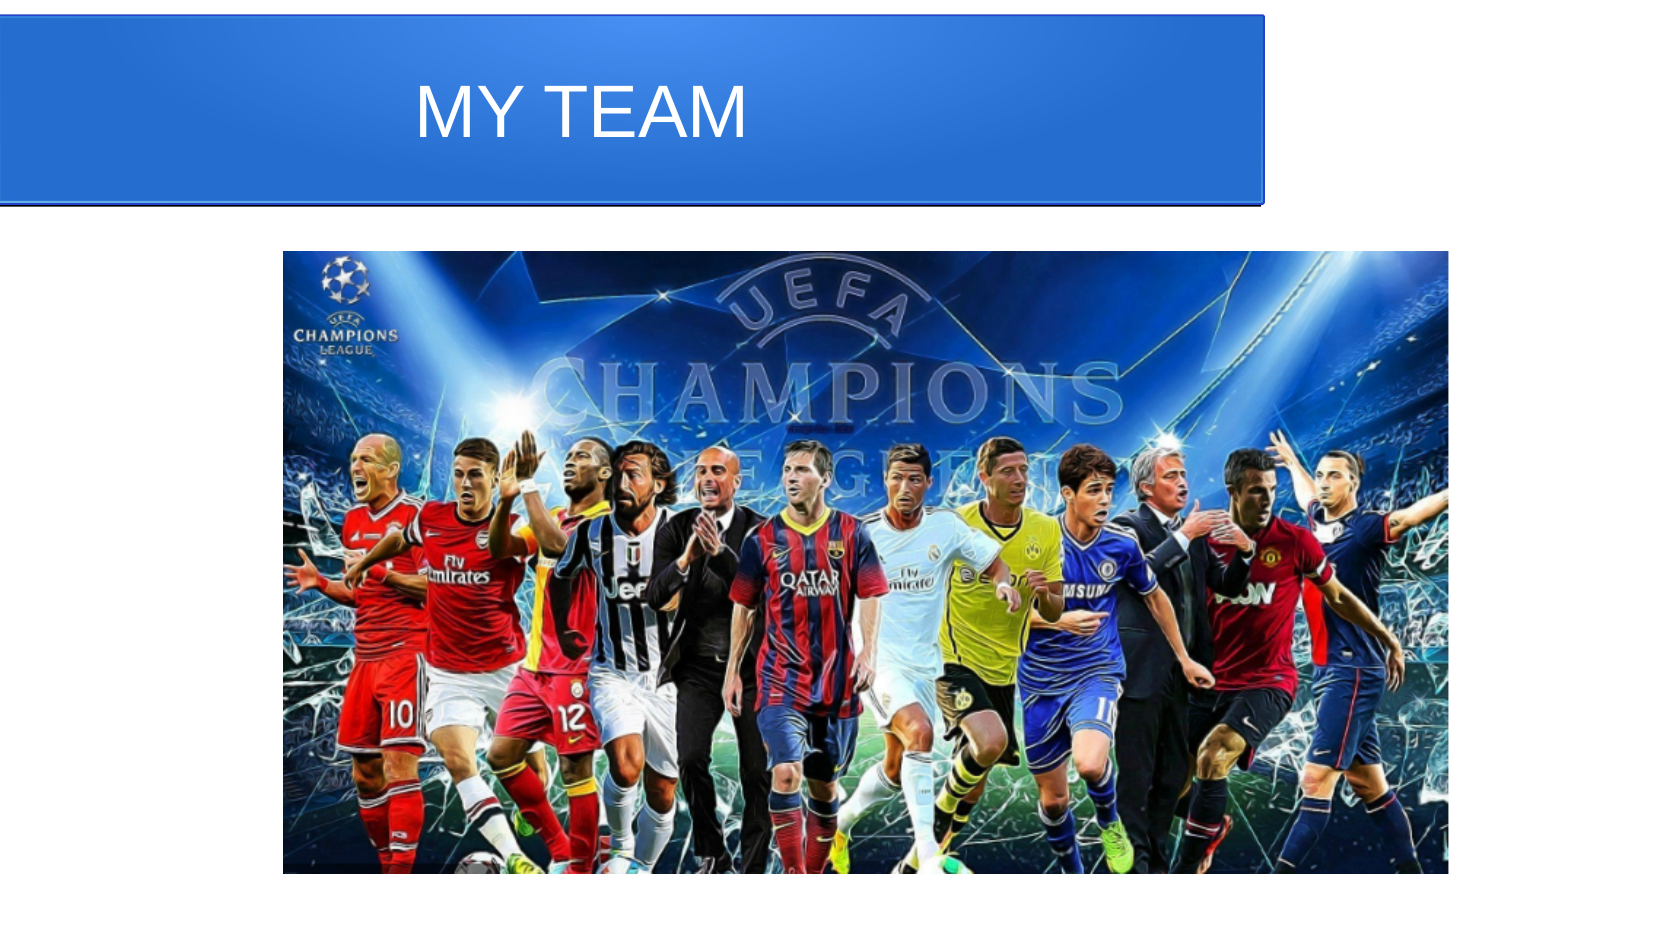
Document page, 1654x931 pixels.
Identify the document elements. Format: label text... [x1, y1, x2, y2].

title MY TEAM [82, 35, 1235, 189]
picture [283, 251, 1453, 875]
